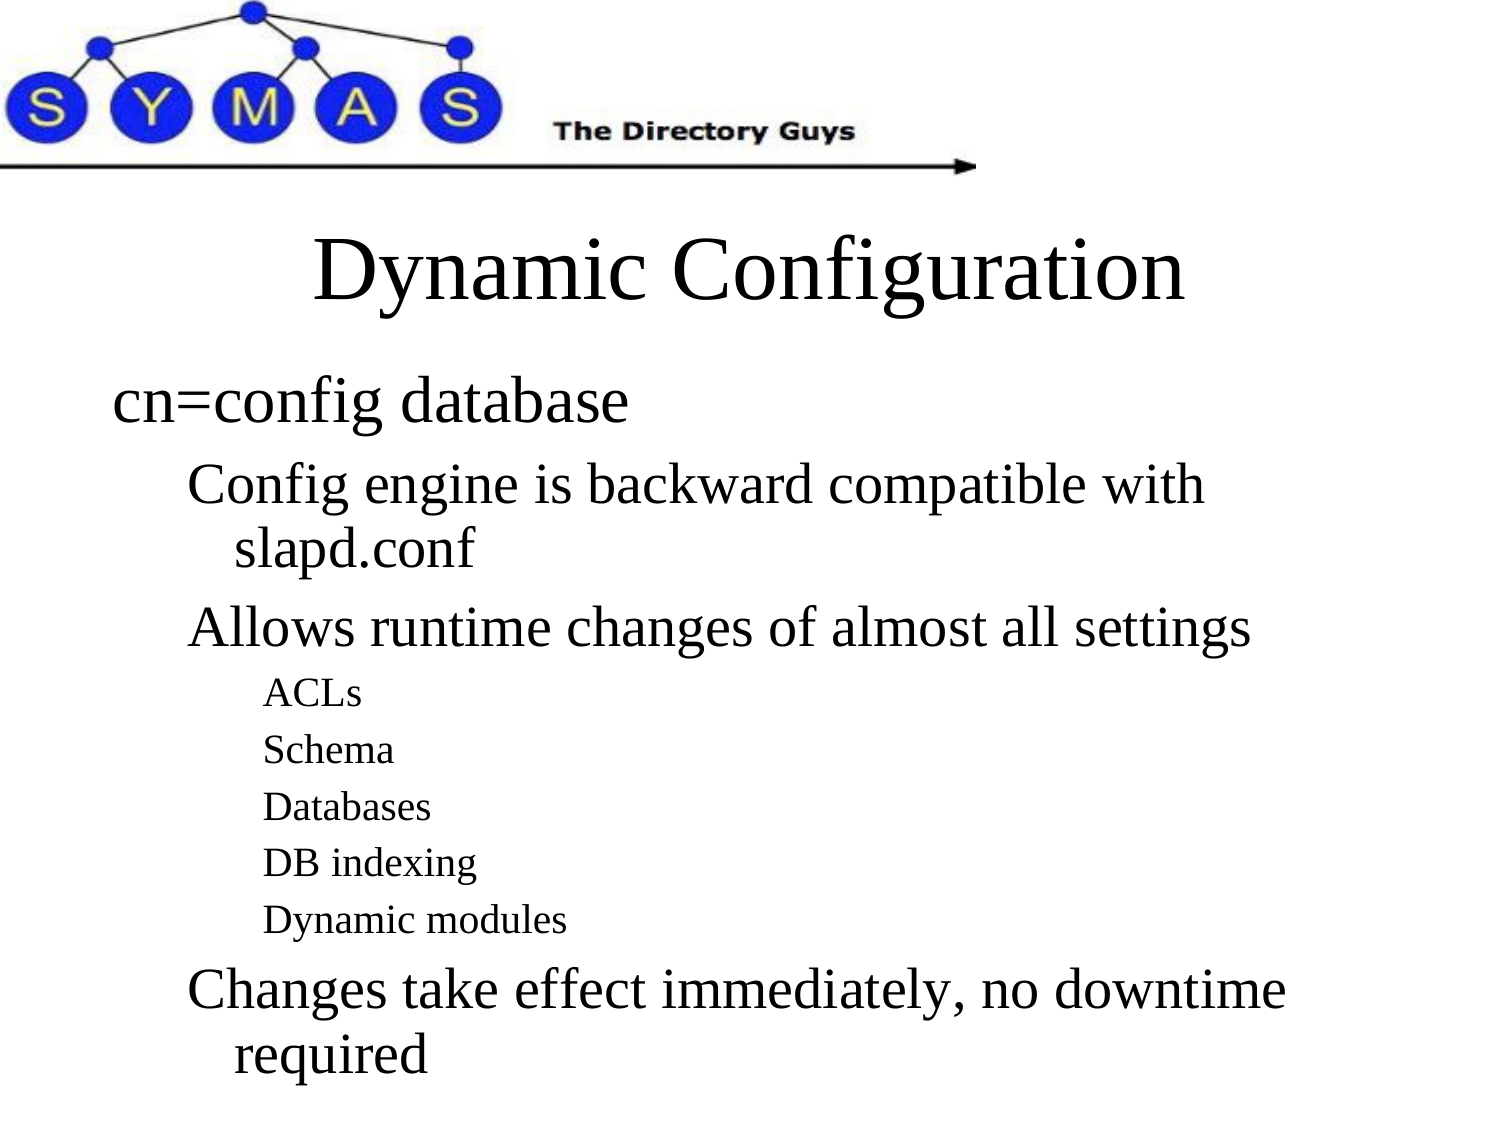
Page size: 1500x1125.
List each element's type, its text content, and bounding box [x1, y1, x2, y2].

list cn=config database Config engine is backward compatible with slapd.conf Allows runtime changes of almost all settings ACLs Schema Databases DB indexing Dynamic modules Changes take effect immediately, no downtime required [112, 362, 1388, 1095]
picture [0, 0, 976, 188]
title Dynamic Configuration [112, 187, 1388, 351]
